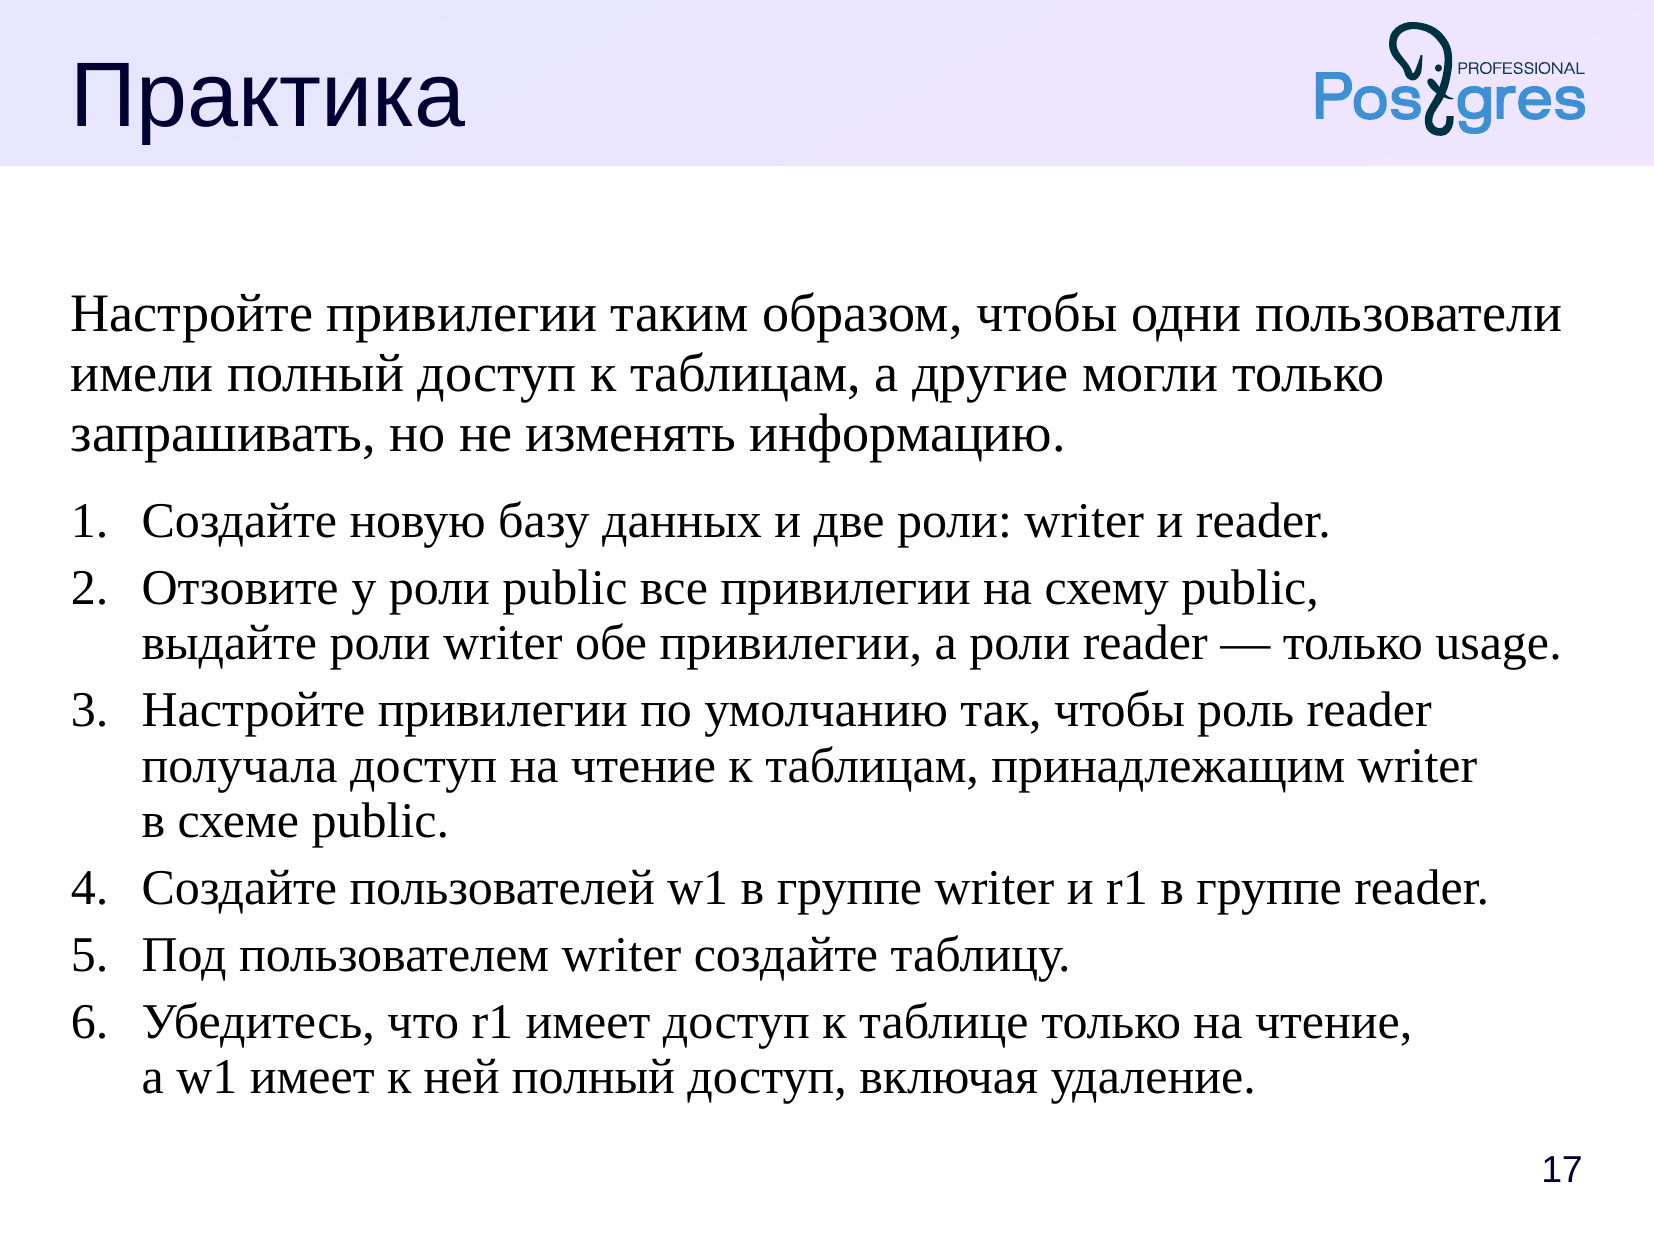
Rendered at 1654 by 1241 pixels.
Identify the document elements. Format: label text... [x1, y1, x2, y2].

list Настройте привилегии таким образом, чтобы одни пользователи имели полный доступ к таблицам, а другие могли только запрашивать, но не изменять информацию. Создайте новую базу данных и две роли: writer и reader. Отзовите у роли public все привилегии на схему public, выдайте роли writer обе привилегии, а роли reader — только usage. Настройте привилегии по умолчанию так, чтобы роль reader получала доступ на чтение к таблицам, принадлежащим writer в схеме public. Создайте пользователей w1 в группе writer и r1 в группе reader. Под пользователем writer создайте таблицу. Убедитесь, что r1 имеет доступ к таблице только на чтение, а w1 имеет к ней полный доступ, включая удаление. [70, 283, 1583, 1134]
title Практика [70, 43, 1241, 147]
